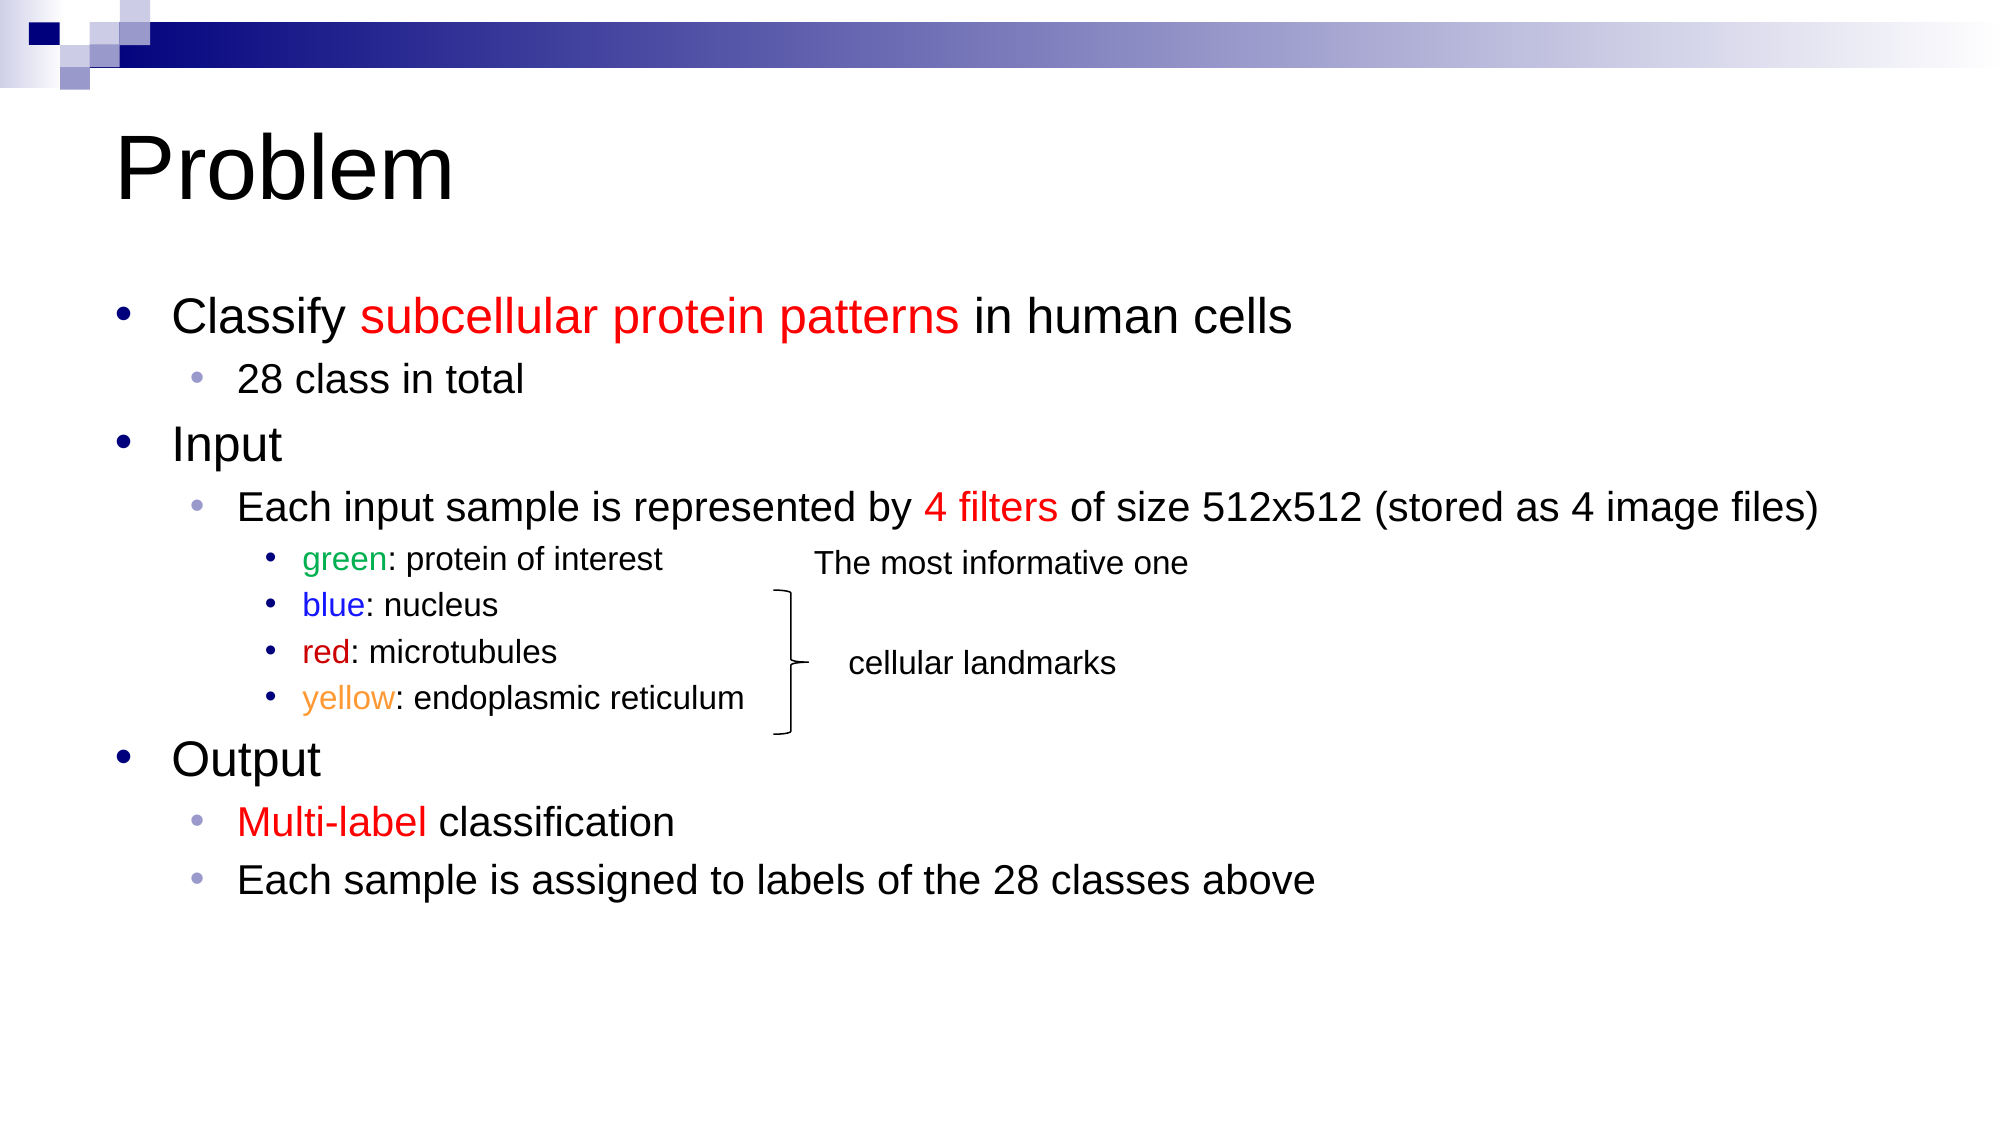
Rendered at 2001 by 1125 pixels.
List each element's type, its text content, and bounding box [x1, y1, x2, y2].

title Problem [99, 93, 1900, 232]
text_box The most informative one [798, 533, 1218, 590]
text_box cellular landmarks [833, 634, 1135, 690]
list Classify subcellular protein patterns in human cells 28 class in total Input Each input sample is represented by 4 filters of size 512x512 (stored as 4 image files) green: protein of interest blue: nucleus red: microtubules yellow: endoplasmic reticulum Output Multi-label classification Each sample is assigned to labels of the 28 classes above [99, 275, 1900, 1032]
